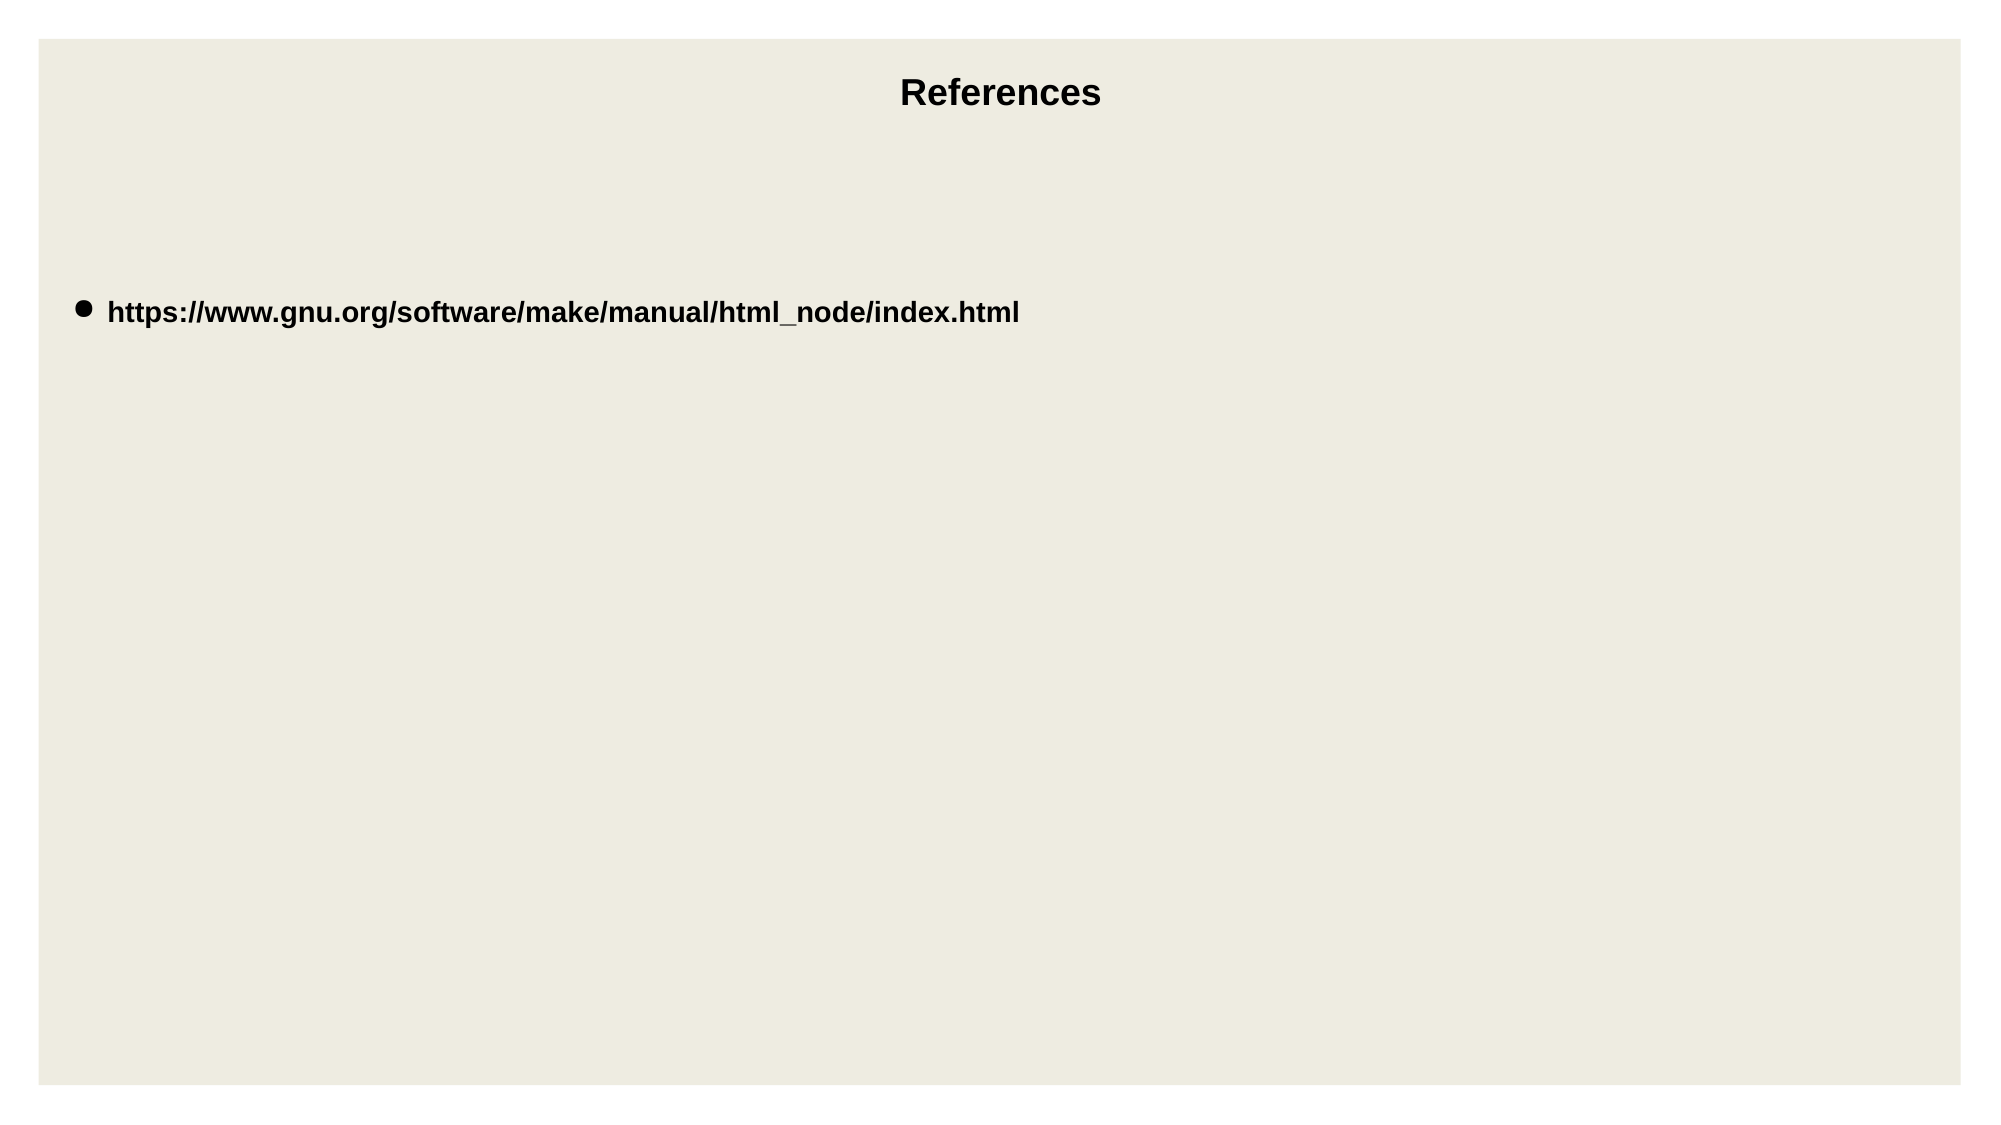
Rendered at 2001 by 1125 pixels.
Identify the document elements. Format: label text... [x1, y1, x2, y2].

text_box References [39, 39, 1963, 142]
text_box https://www.gnu.org/software/make/manual/html_node/index.html [57, 106, 1944, 1087]
